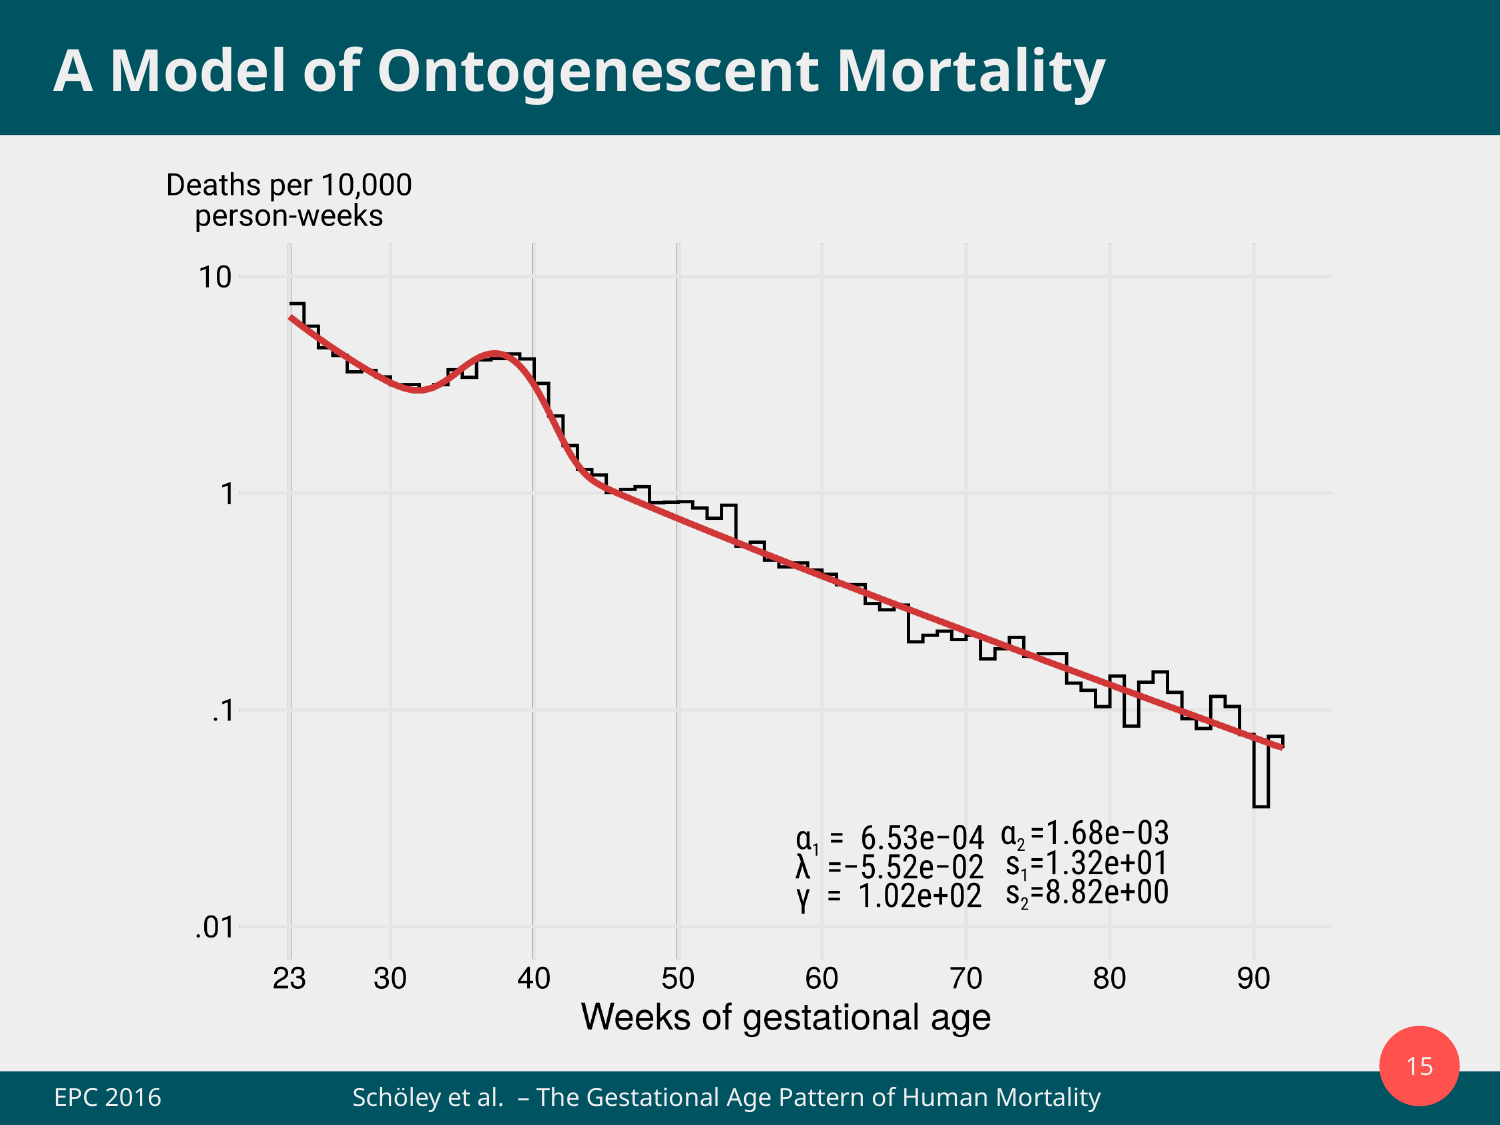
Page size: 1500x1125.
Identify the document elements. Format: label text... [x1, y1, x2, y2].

picture [168, 172, 1332, 1037]
title A Model of Ontogenescent Mortality [53, 0, 1447, 141]
